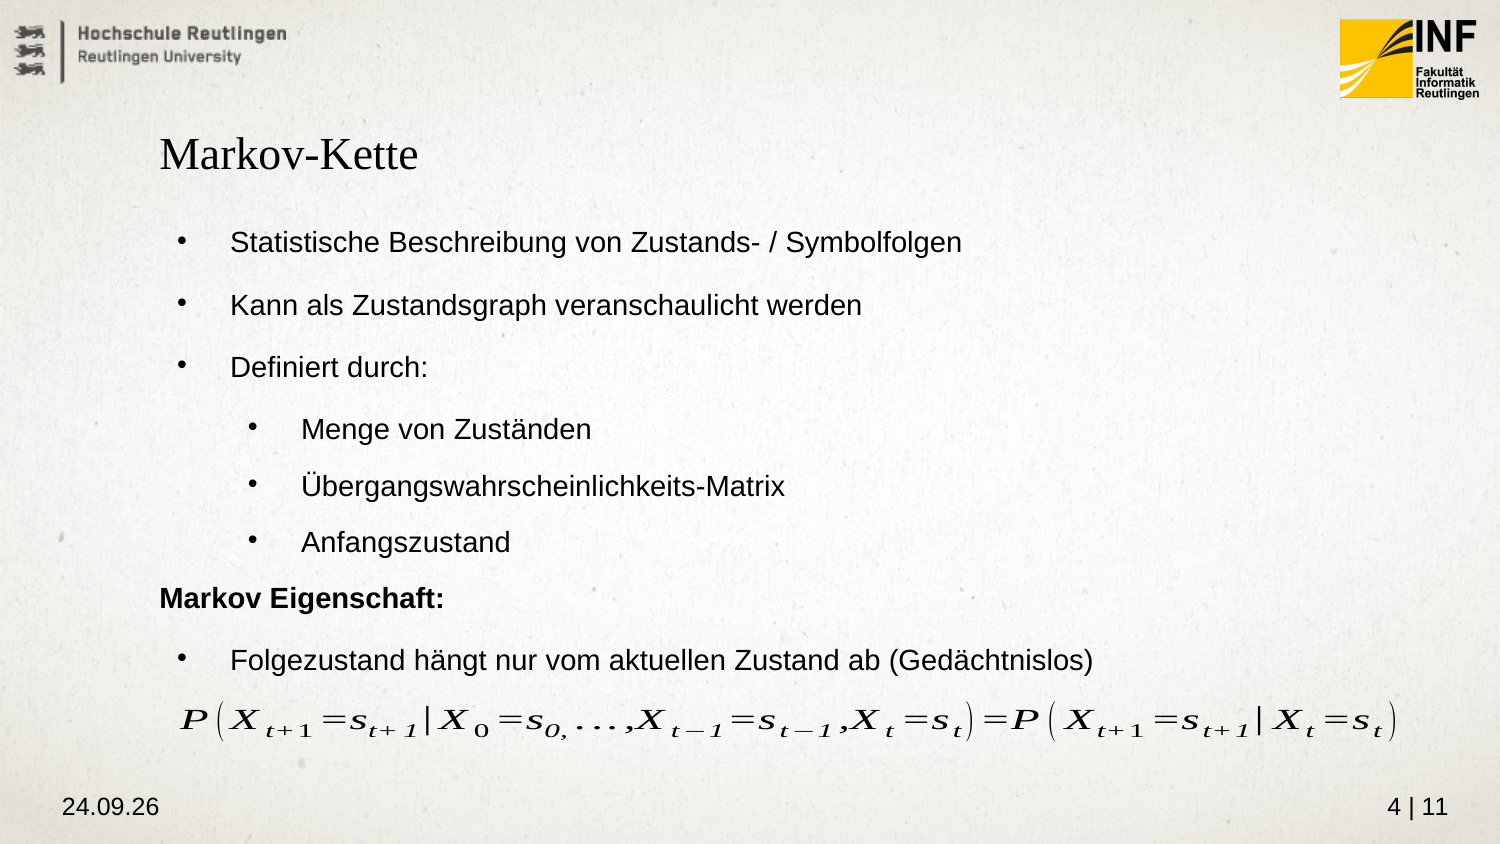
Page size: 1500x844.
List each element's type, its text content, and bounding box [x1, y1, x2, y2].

list Statistische Beschreibung von Zustands- / Symbolfolgen Kann als Zustandsgraph veranschaulicht werden Definiert durch: Menge von Zuständen Übergangswahrscheinlichkeits-Matrix Anfangszustand Markov Eigenschaft: Folgezustand hängt nur vom aktuellen Zustand ab (Gedächtnislos) [159, 224, 1341, 732]
chart [165, 700, 1414, 745]
title Markov-Kette [159, 118, 1341, 188]
picture [0, 0, 1500, 844]
